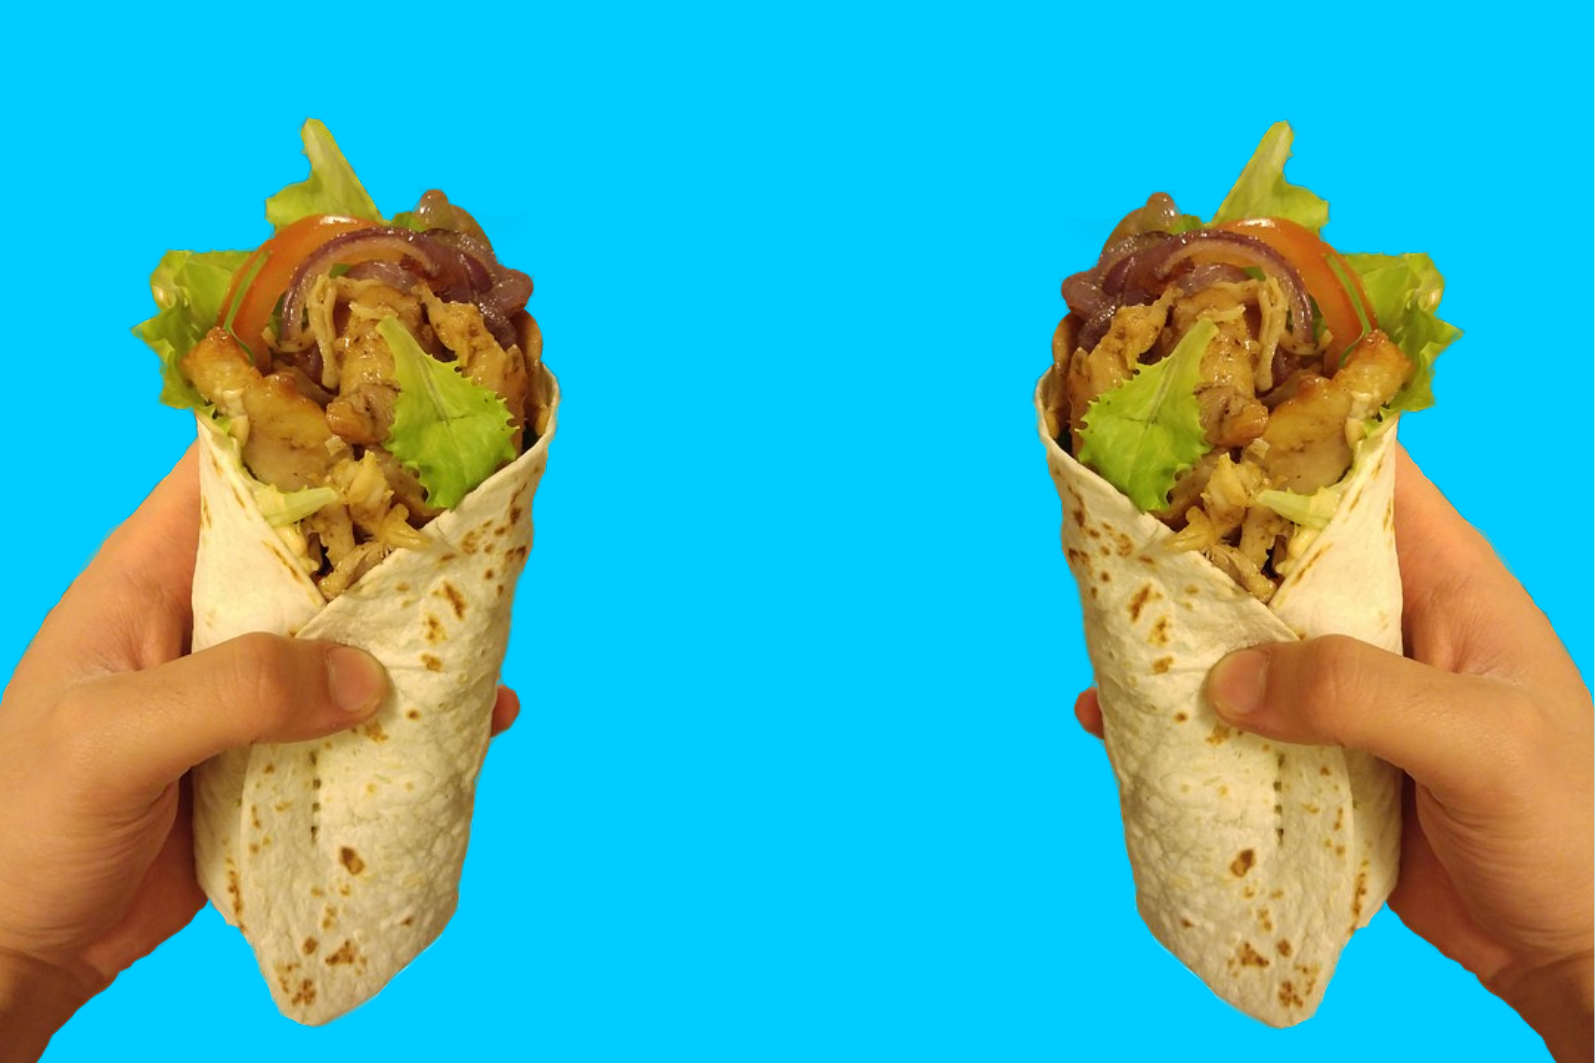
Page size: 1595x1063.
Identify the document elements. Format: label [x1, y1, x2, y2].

picture [0, 117, 563, 1063]
picture [1032, 120, 1595, 1063]
